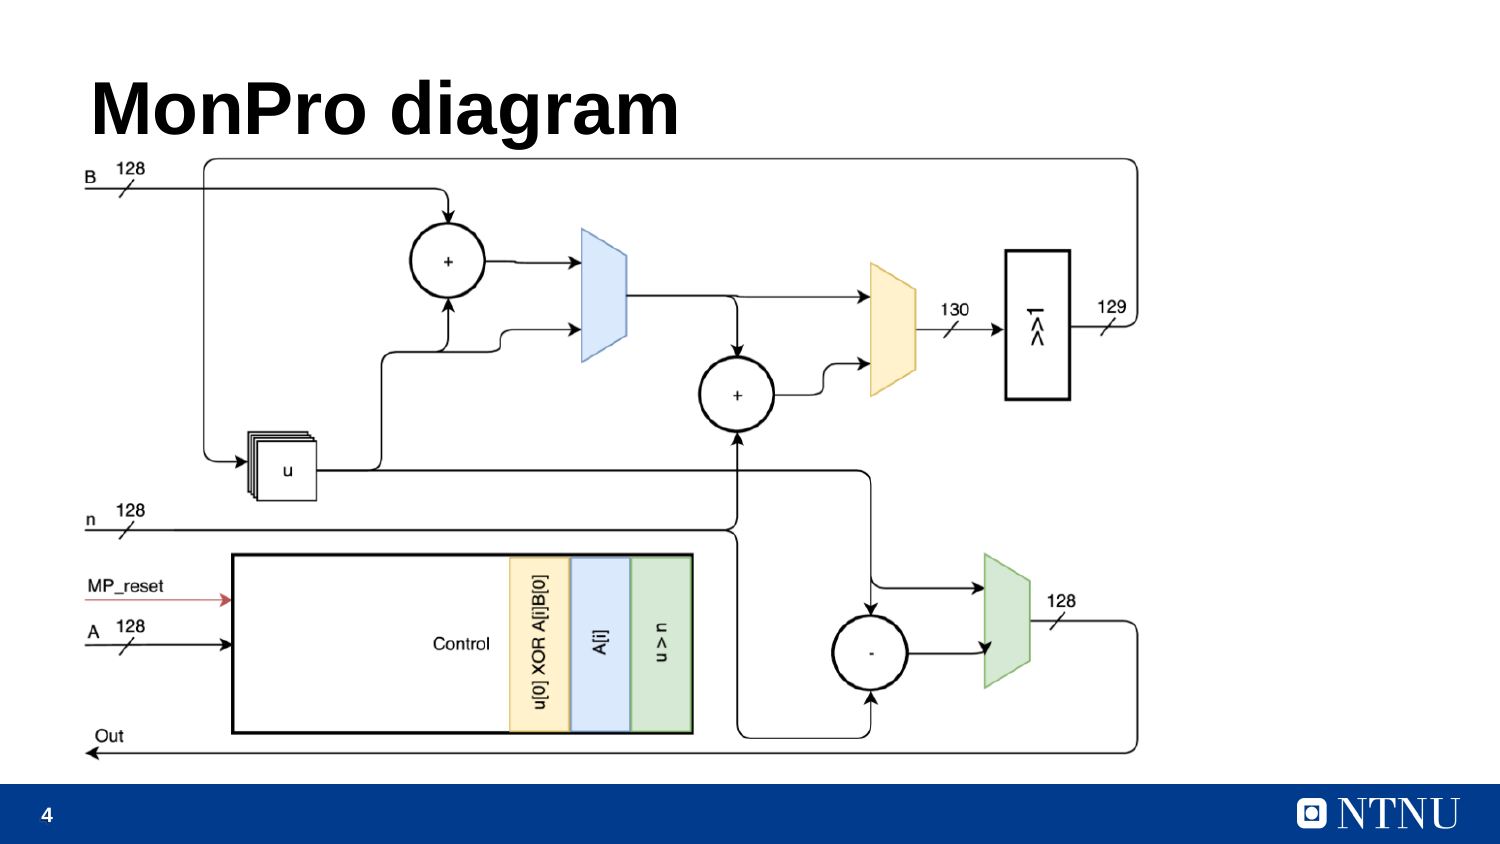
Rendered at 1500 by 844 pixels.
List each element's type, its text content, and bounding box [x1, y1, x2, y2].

picture [75, 150, 1152, 763]
title MonPro diagram [75, 33, 1426, 175]
